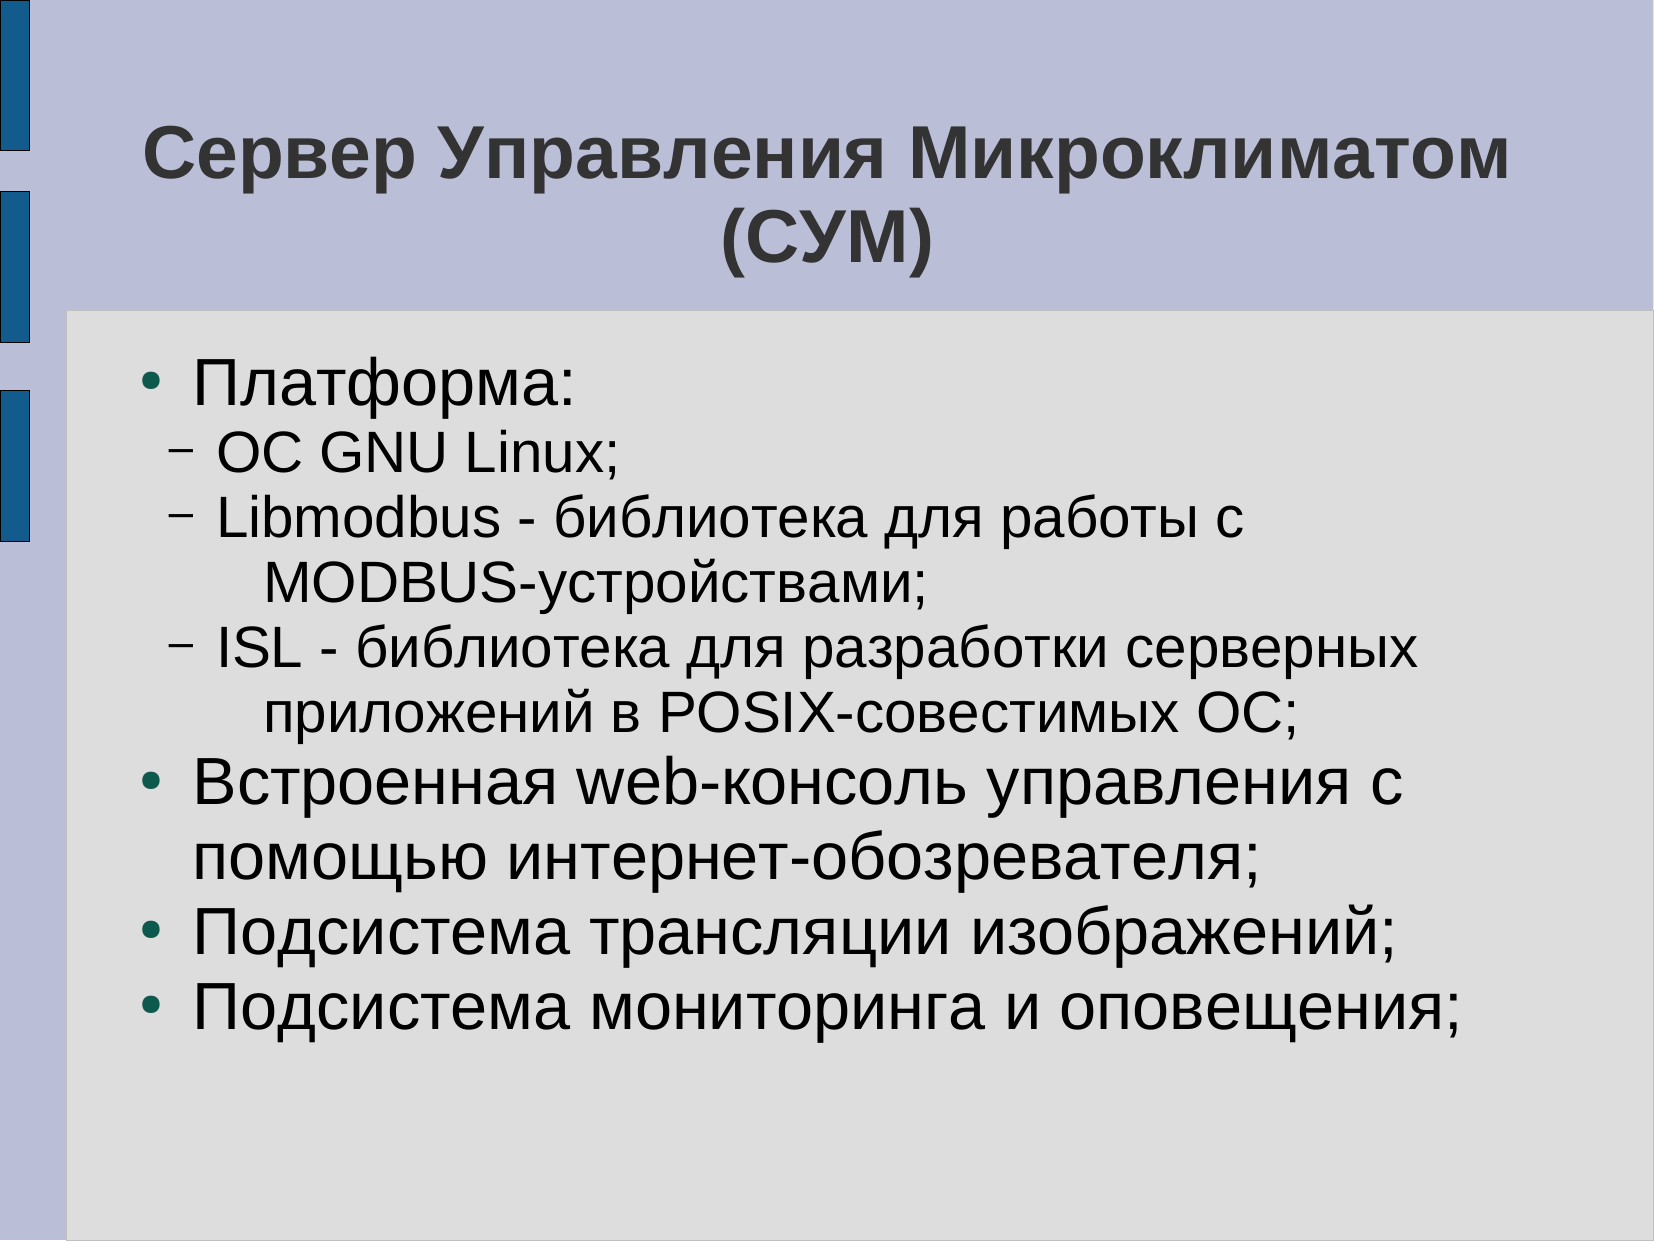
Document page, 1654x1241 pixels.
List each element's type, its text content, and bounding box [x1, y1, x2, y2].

list Платформа: ОС GNU Linux; Libmodbus - библиотека для работы с MODBUS-устройствами; ISL - библиотека для разработки серверных приложений в POSIX-совестимых ОС; Встроенная web-консоль управления с помощью интернет-обозревателя; Подсистема трансляции изображений; Подсистема мониторинга и оповещения; [121, 344, 1534, 1164]
title Сервер Управления Микроклиматом (СУМ) [121, 91, 1534, 299]
